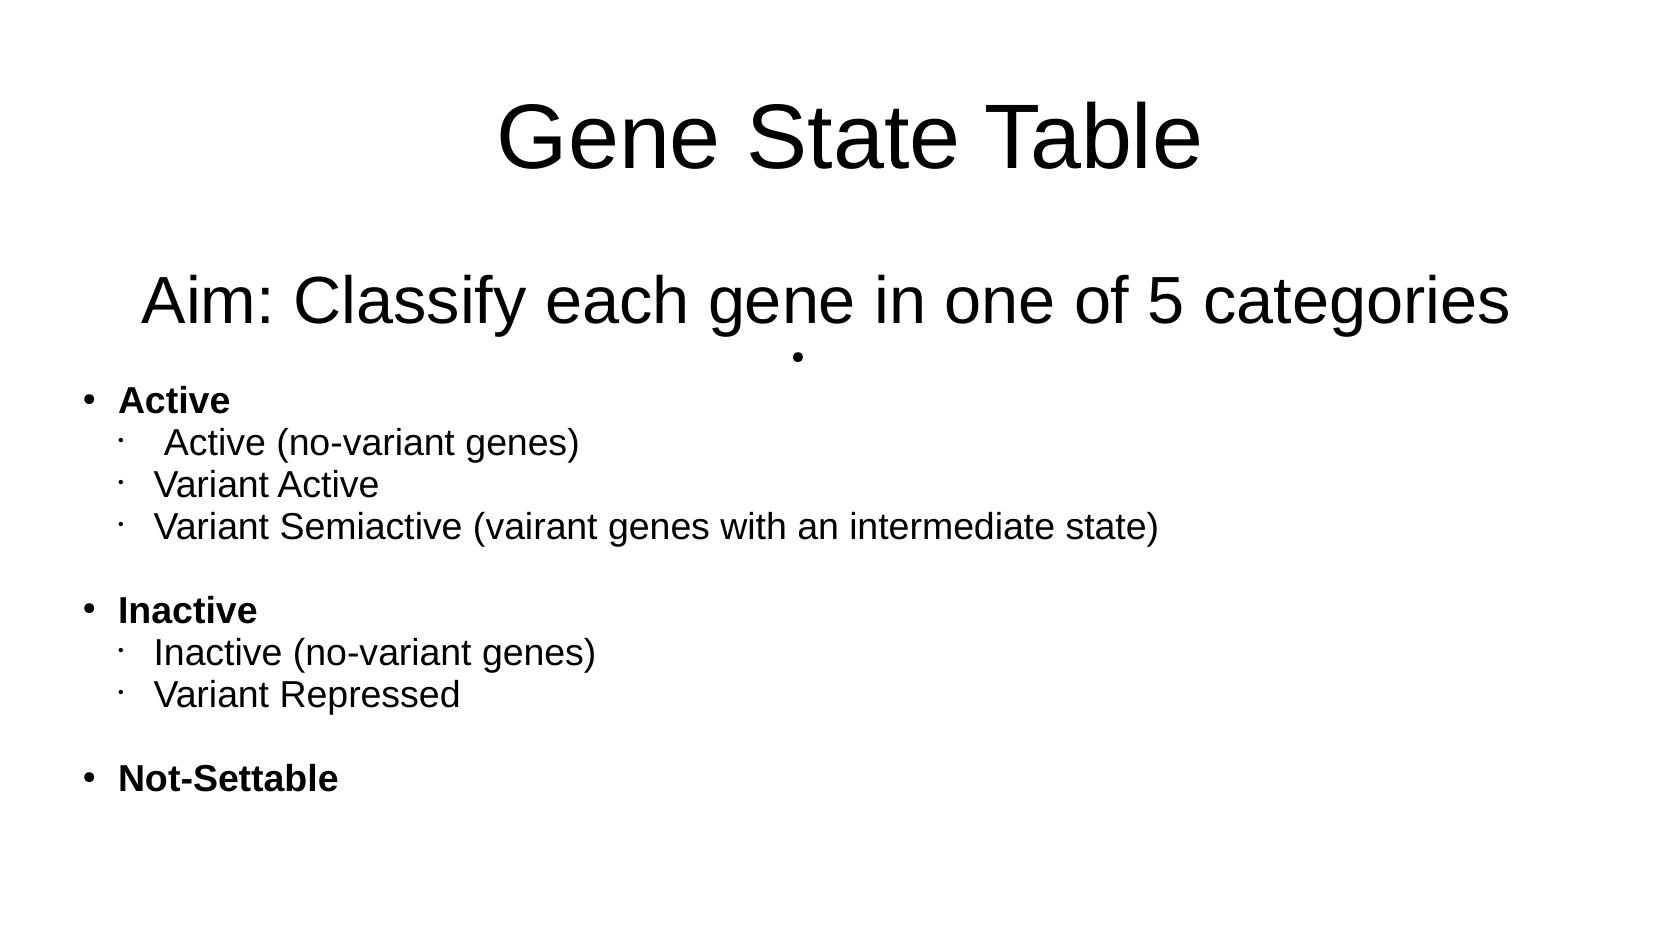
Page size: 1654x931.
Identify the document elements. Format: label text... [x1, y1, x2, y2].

subtitle Aim: Classify each gene in one of 5 categories Active Active (no-variant genes) Variant Active Variant Semiactive (vairant genes with an intermediate state) Inactive Inactive (no-variant genes) Variant Repressed Not-Settable [82, 262, 1571, 875]
title Gene State Table [106, 59, 1595, 215]
